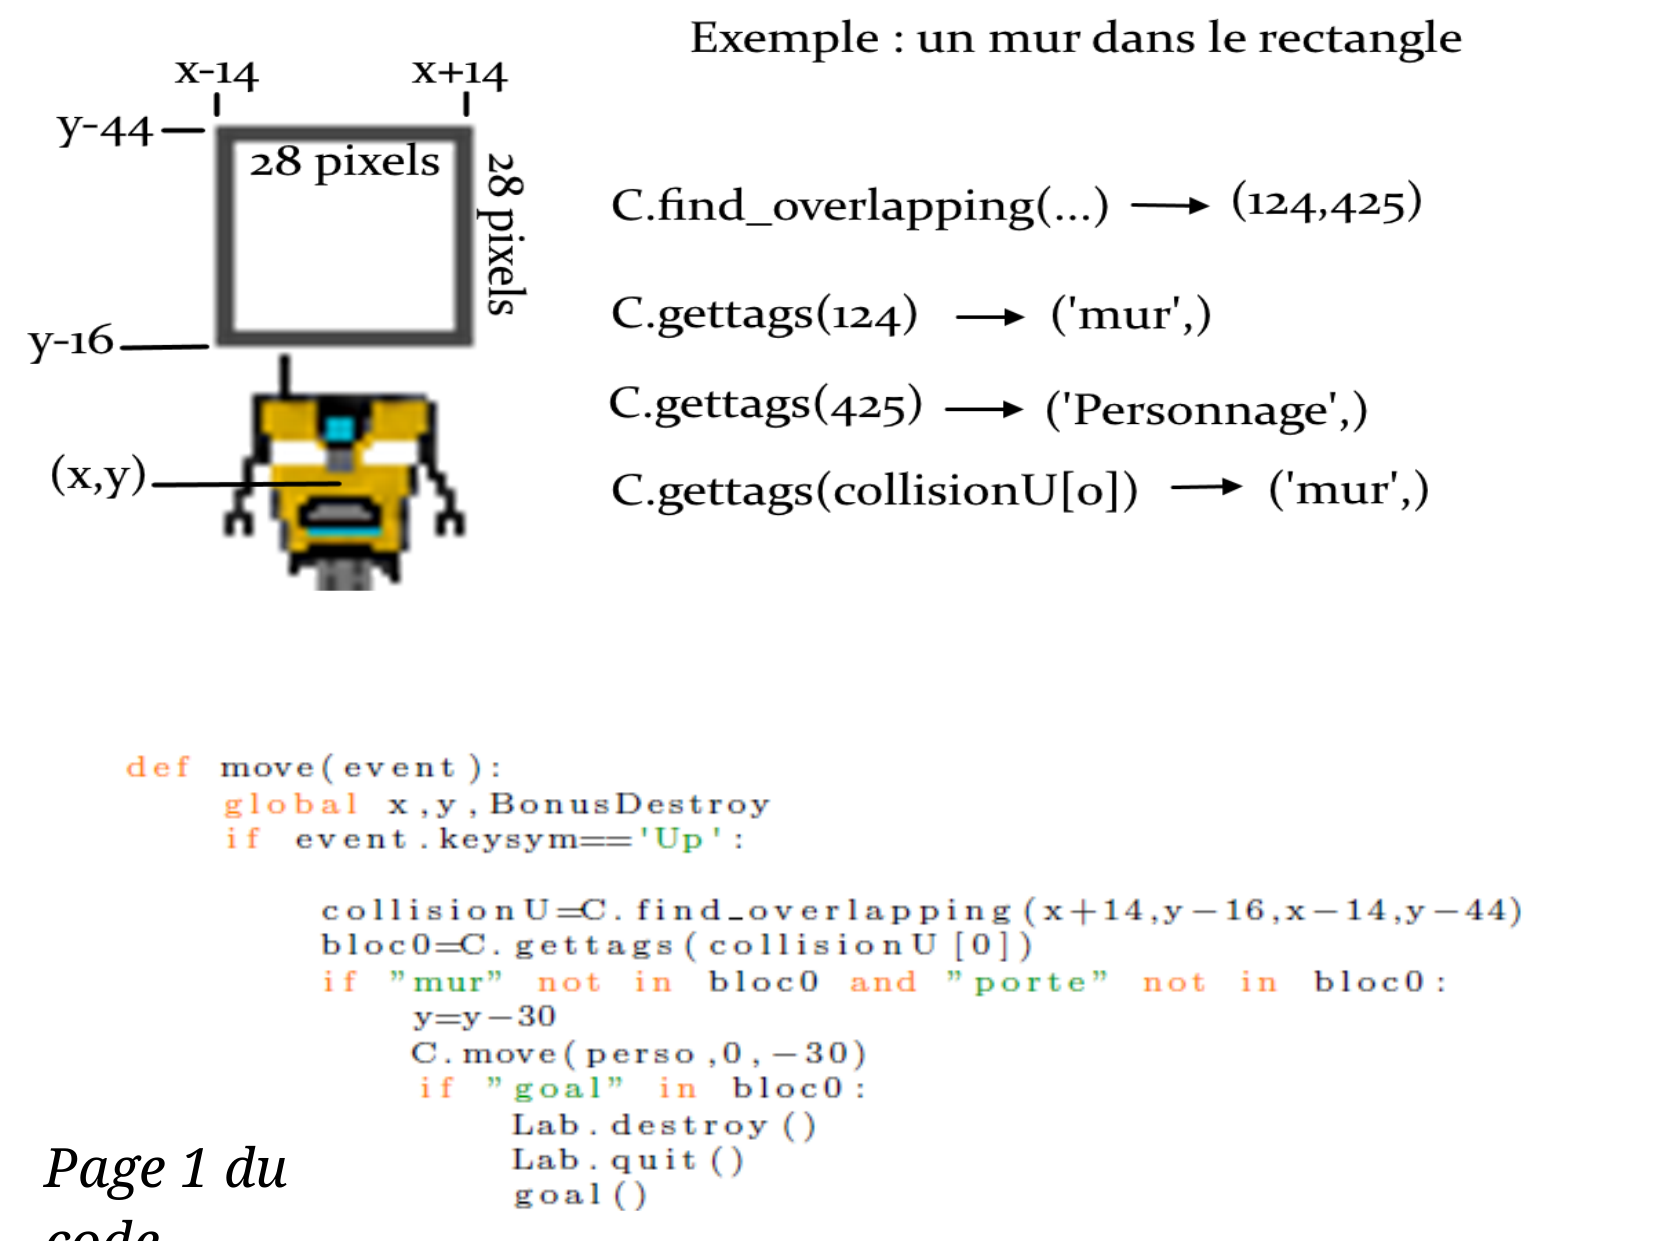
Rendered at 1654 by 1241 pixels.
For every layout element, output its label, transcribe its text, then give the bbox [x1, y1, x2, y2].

picture [0, 0, 1654, 709]
picture [118, 738, 1544, 1211]
text_box Page 1 du code [29, 1122, 420, 1241]
